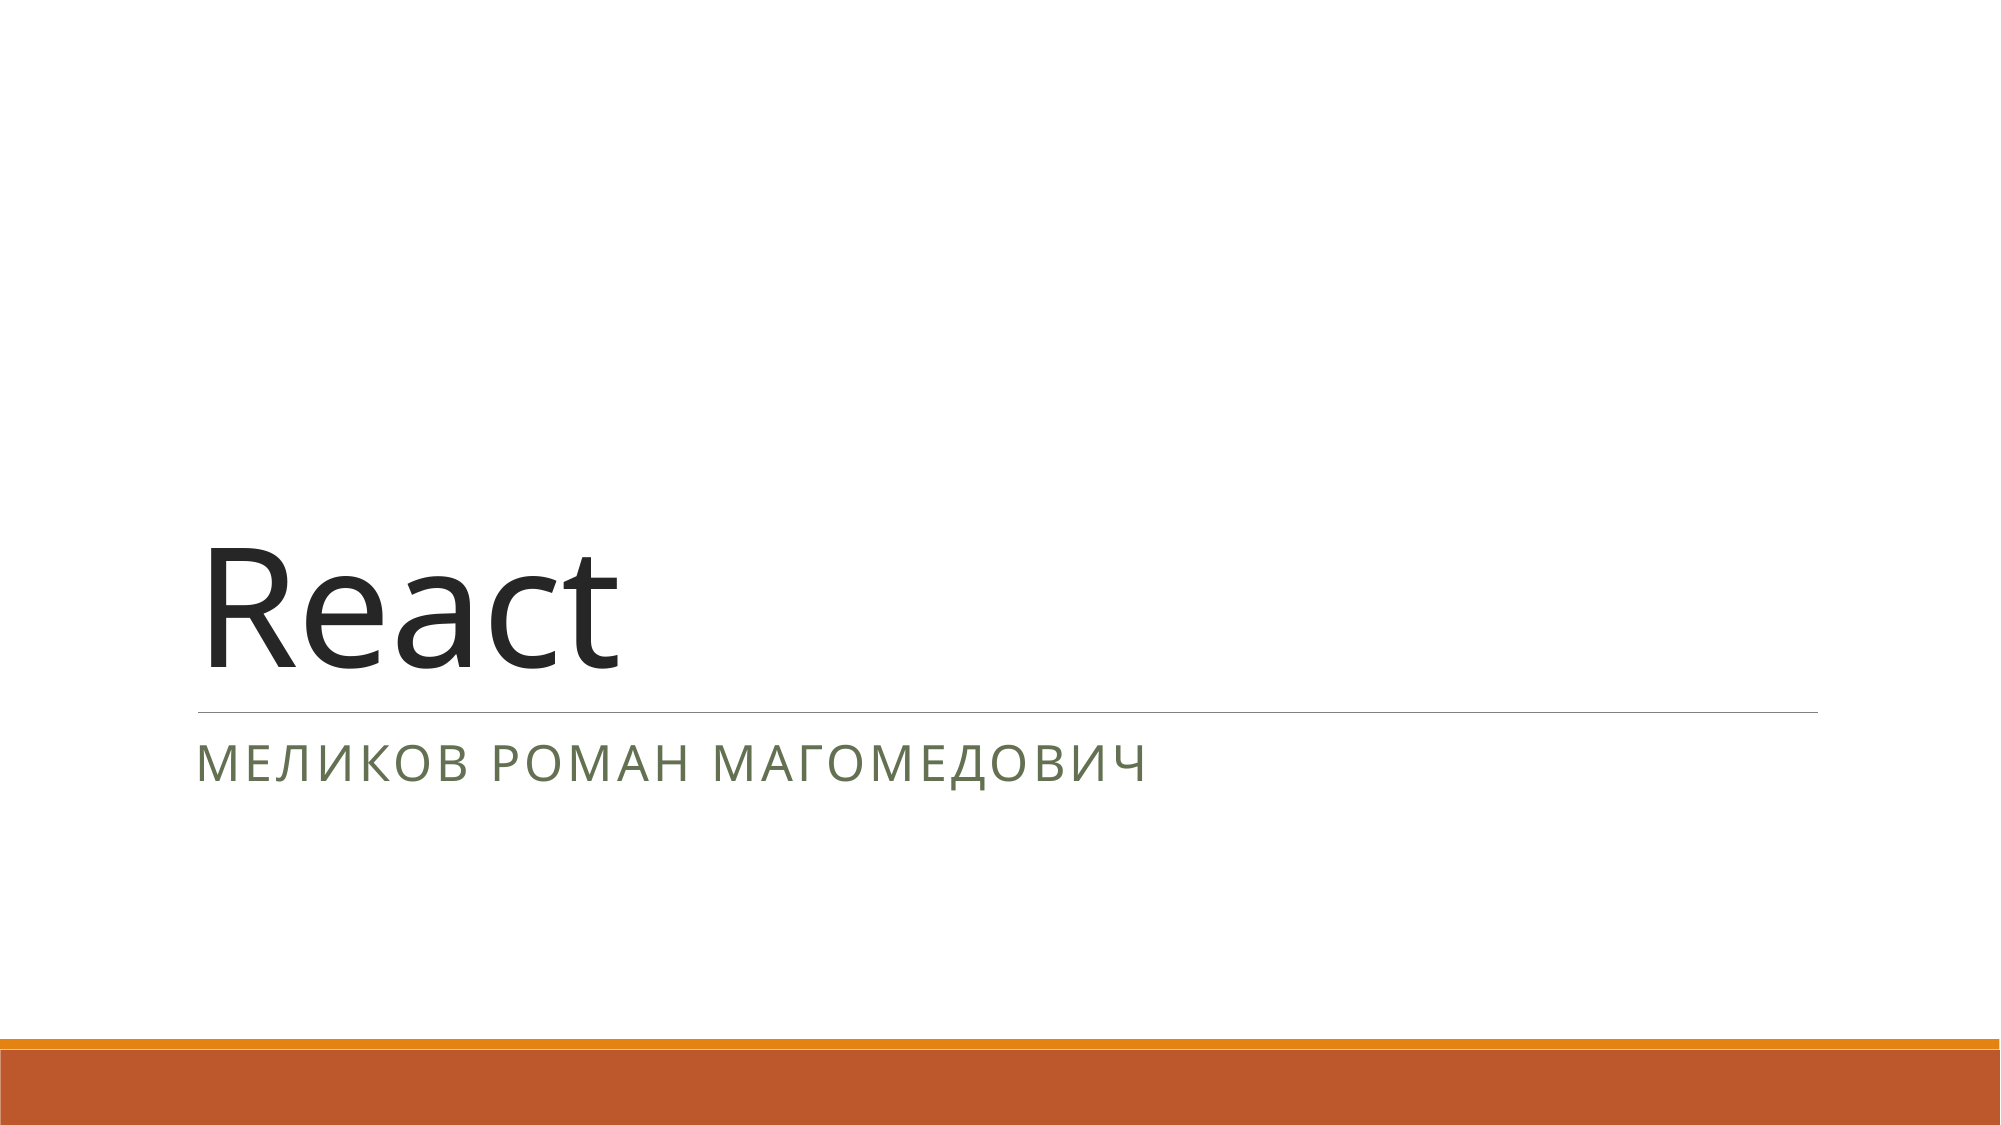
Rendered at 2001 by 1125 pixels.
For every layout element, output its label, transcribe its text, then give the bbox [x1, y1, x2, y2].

title React [180, 124, 1830, 710]
subtitle Меликов роман магомедович [180, 730, 1831, 919]
